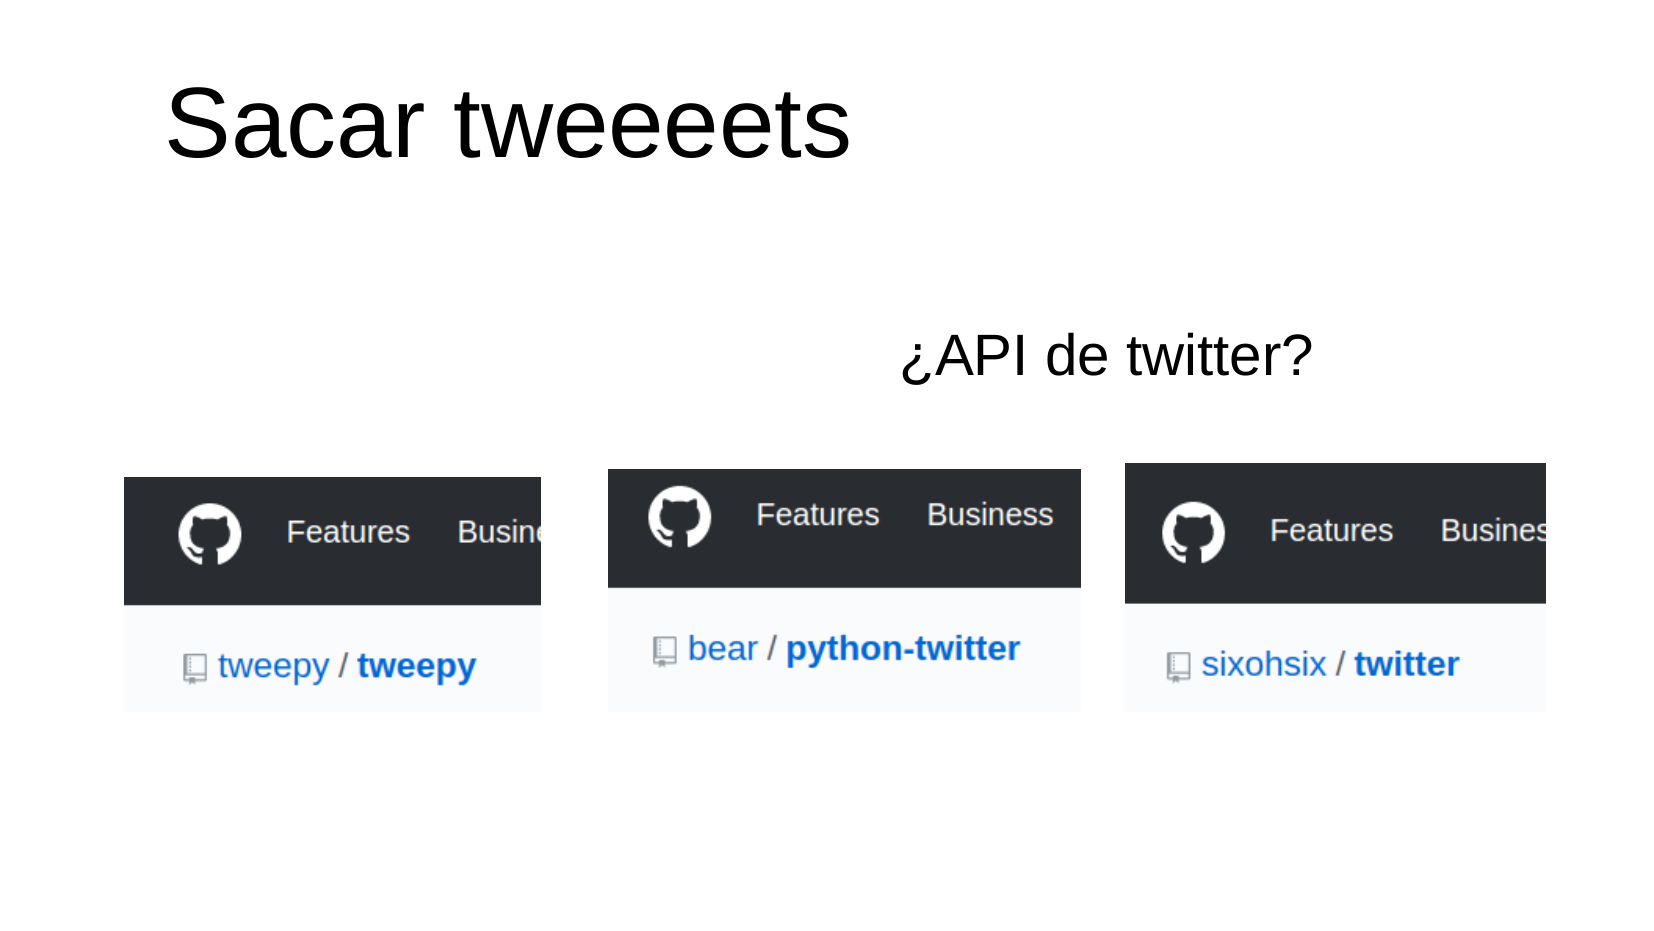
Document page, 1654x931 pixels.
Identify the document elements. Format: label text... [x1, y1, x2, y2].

picture [608, 469, 1081, 712]
text_box ¿API de twitter? [885, 315, 1366, 391]
picture [124, 477, 541, 712]
text_box Sacar tweeeets [150, 60, 1591, 333]
picture [1125, 463, 1546, 712]
